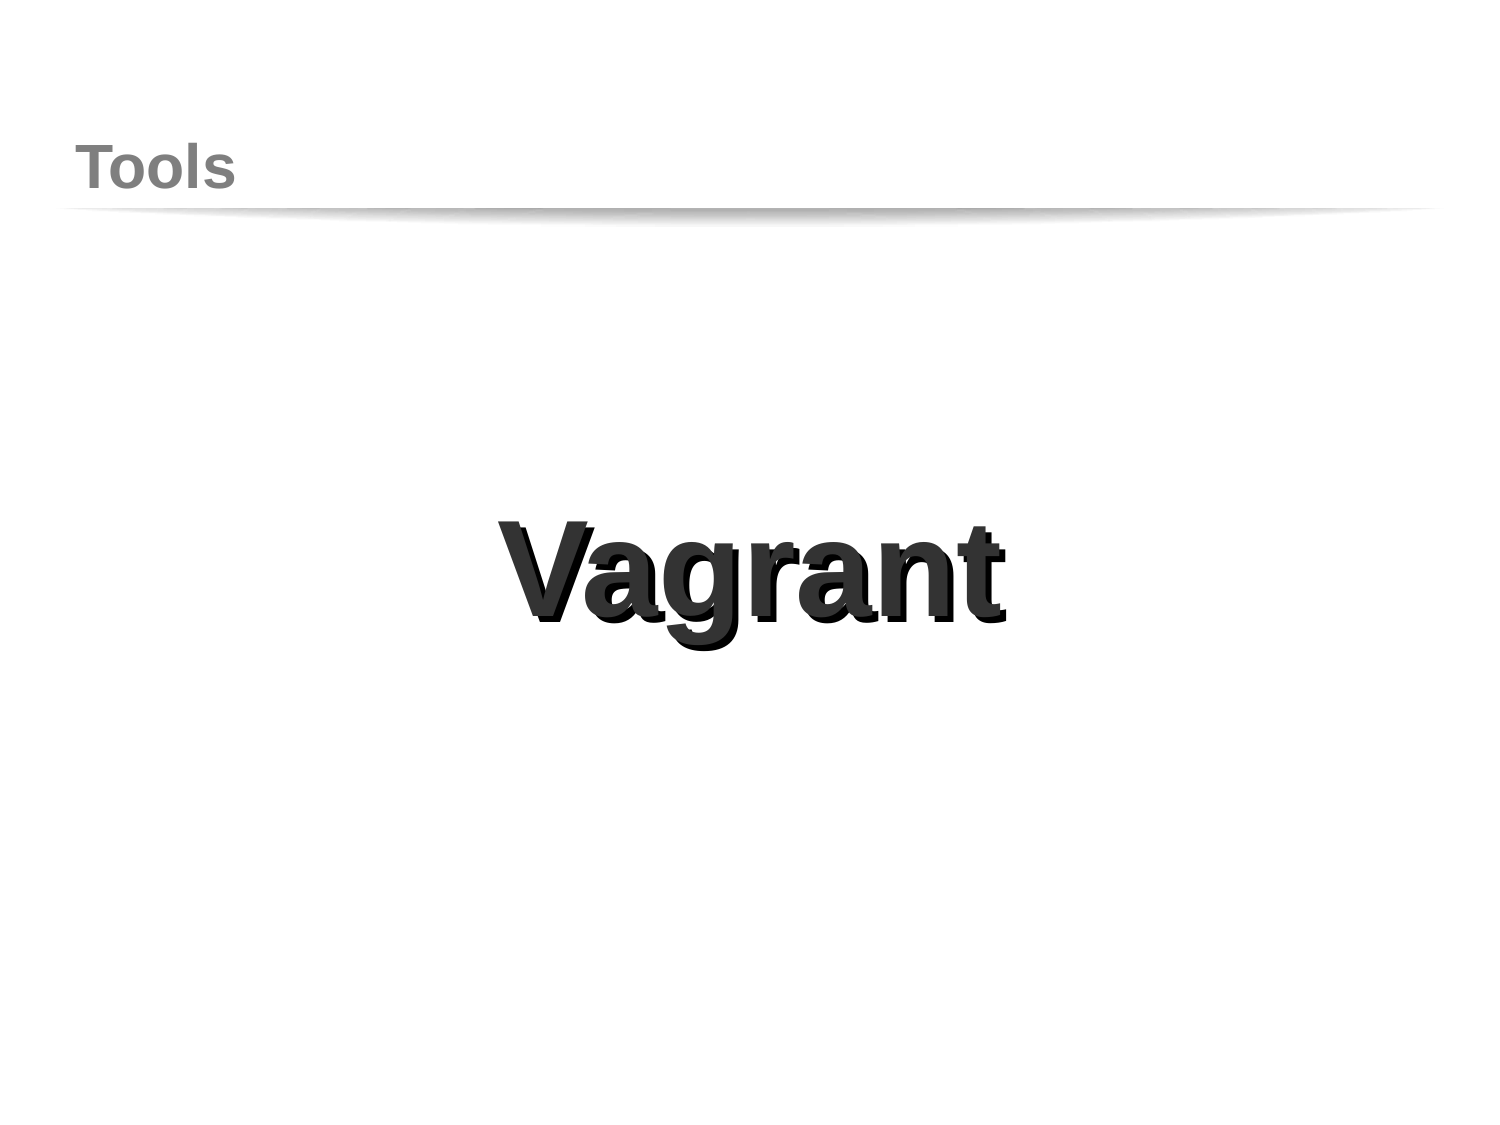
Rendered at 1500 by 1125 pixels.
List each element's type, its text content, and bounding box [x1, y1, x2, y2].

text_box Vagrant [75, 479, 1426, 646]
title Tools [75, 71, 1426, 203]
